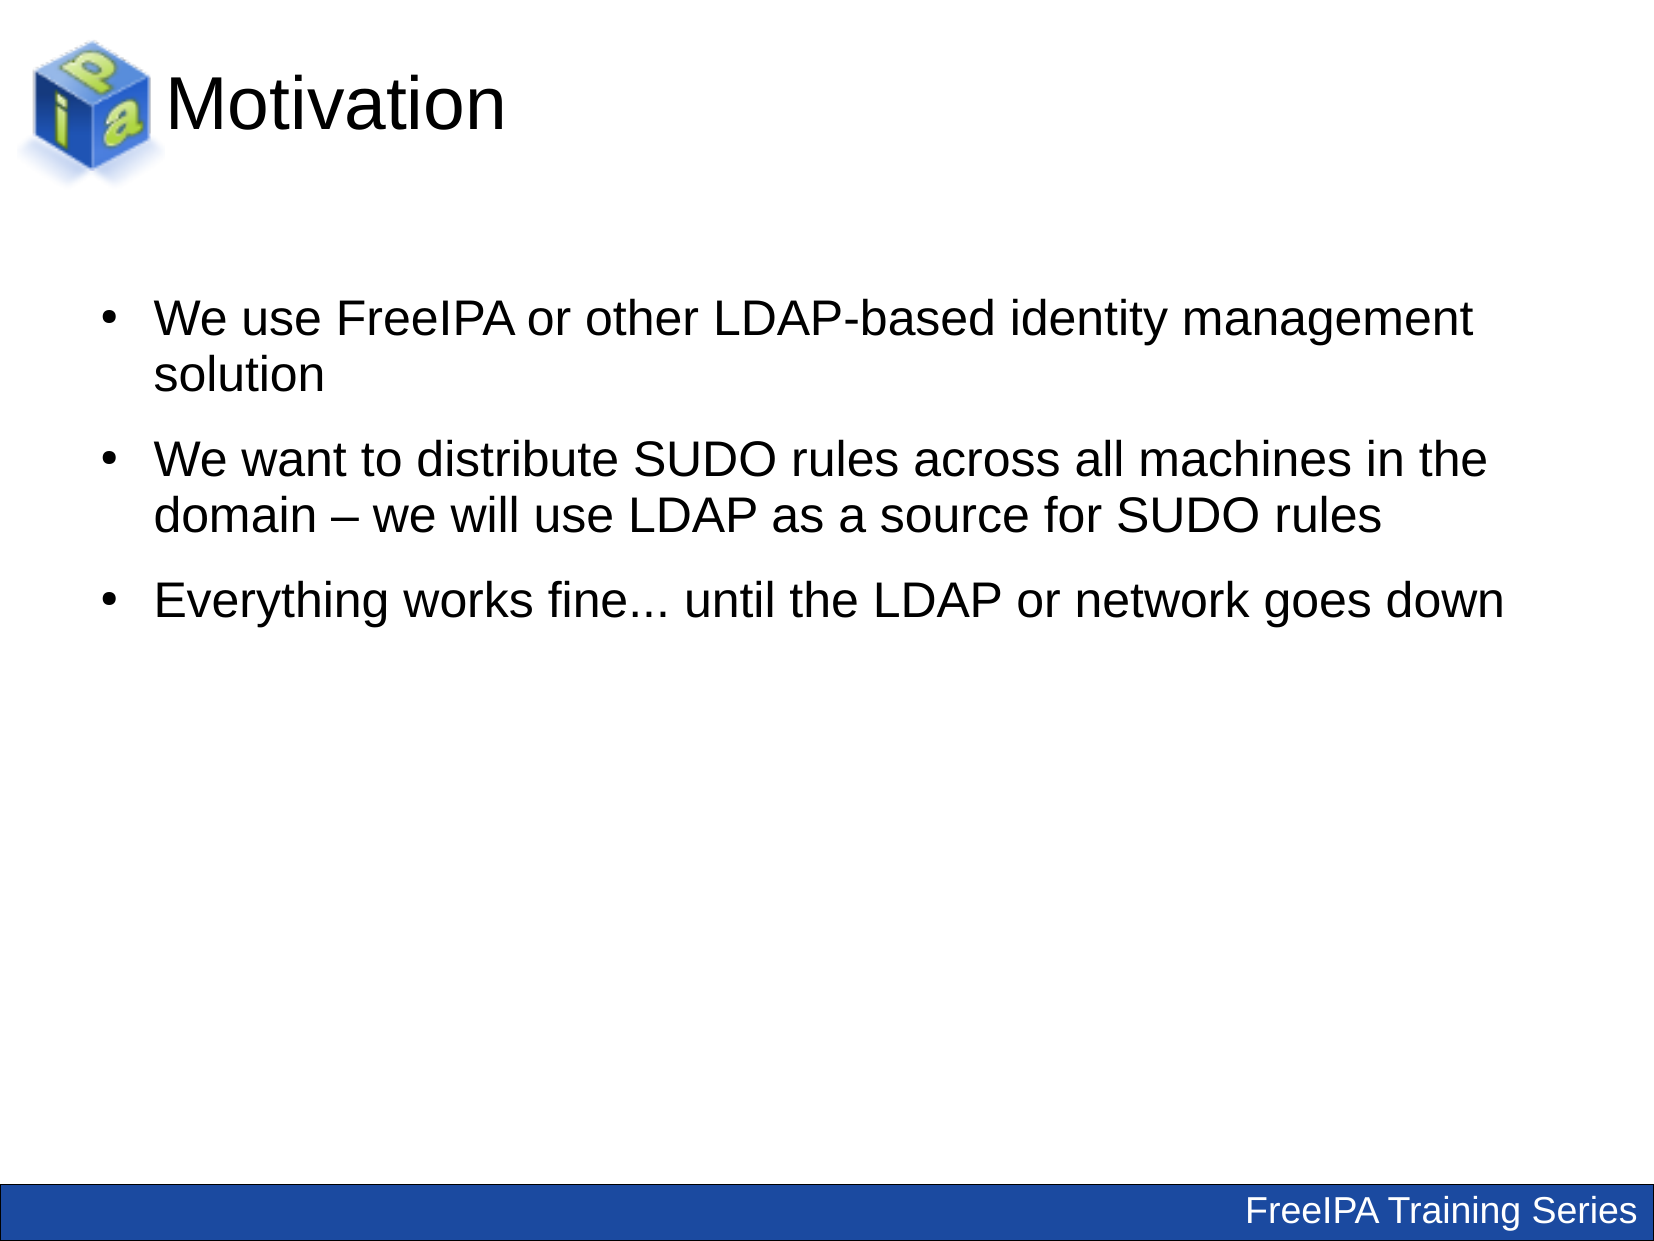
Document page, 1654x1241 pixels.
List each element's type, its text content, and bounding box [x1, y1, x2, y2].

picture [17, 34, 165, 193]
title Motivation [165, 0, 1654, 208]
list We use FreeIPA or other LDAP-based identity management solution We want to distribute SUDO rules across all machines in the domain – we will use LDAP as a source for SUDO rules Everything works fine... until the LDAP or network goes down [82, 290, 1571, 1109]
